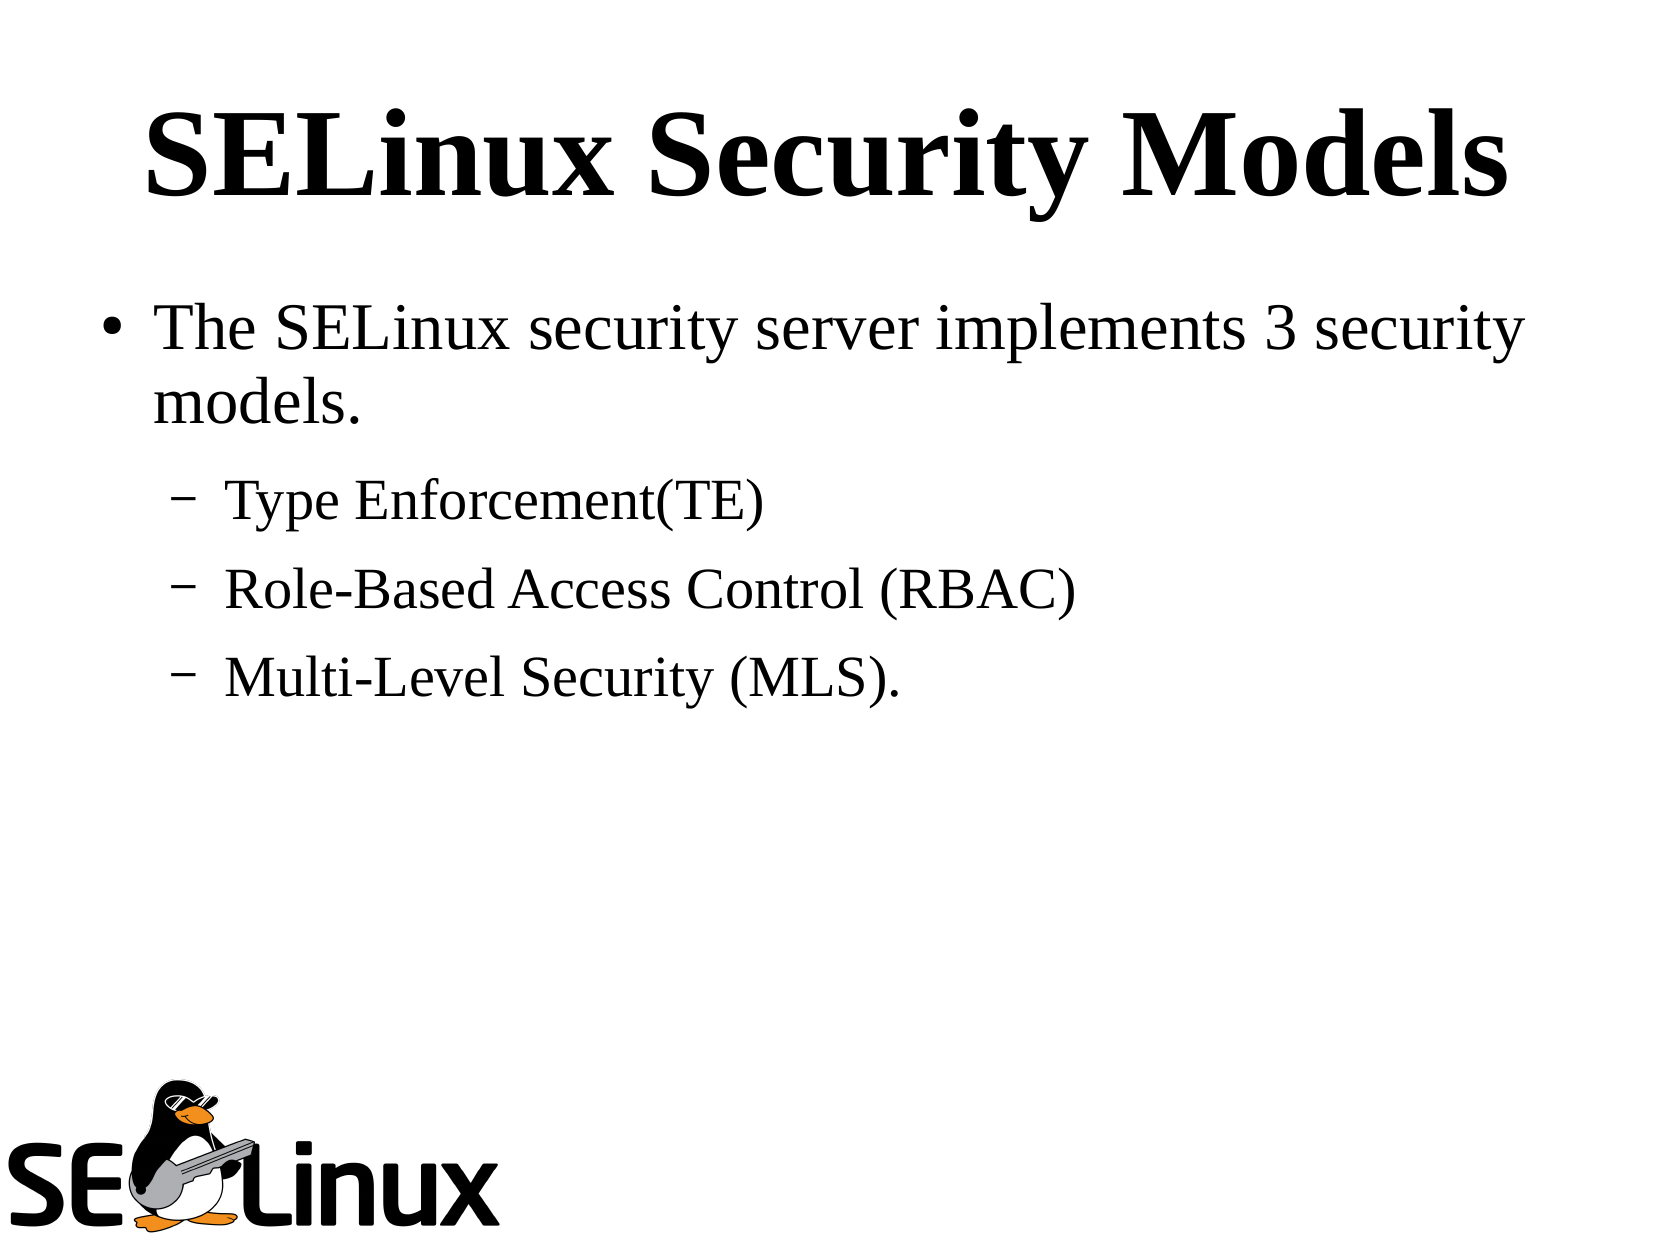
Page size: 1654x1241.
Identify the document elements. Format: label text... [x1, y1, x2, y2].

list The SELinux security server implements 3 security models. Type Enforcement(TE) Role-Based Access Control (RBAC) Multi-Level Security (MLS). [82, 290, 1571, 1010]
picture [0, 919, 526, 1241]
title SELinux Security Models [82, 49, 1571, 257]
